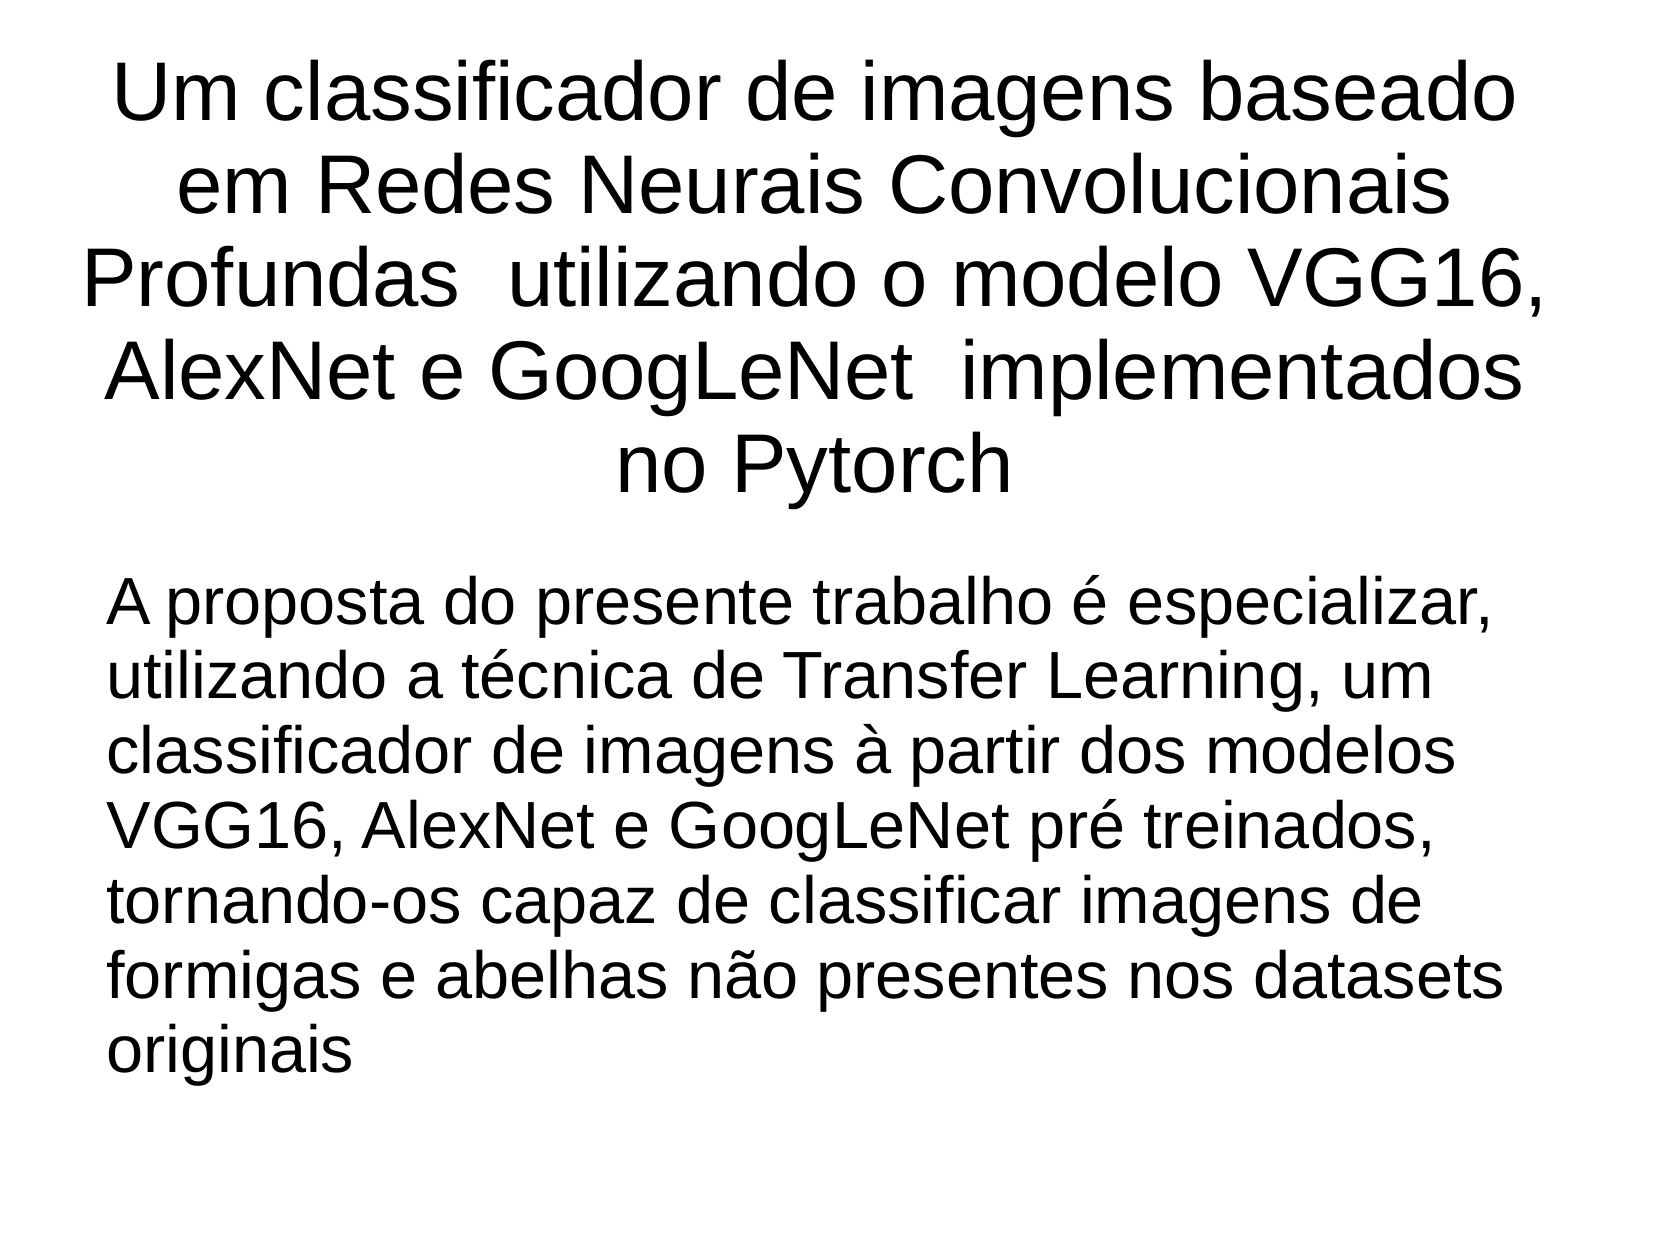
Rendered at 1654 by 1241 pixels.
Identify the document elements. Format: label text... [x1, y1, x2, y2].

title Um classificador de imagens baseado em Redes Neurais Convolucionais Profundas utilizando o modelo VGG16, AlexNet e GoogLeNet implementados no Pytorch [70, 11, 1560, 391]
subtitle A proposta do presente trabalho é especializar, utilizando a técnica de Transfer Learning, um classificador de imagens à partir dos modelos VGG16, AlexNet e GoogLeNet pré treinados, tornando-os capaz de classificar imagens de formigas e abelhas não presentes nos datasets originais [70, 391, 1560, 1111]
